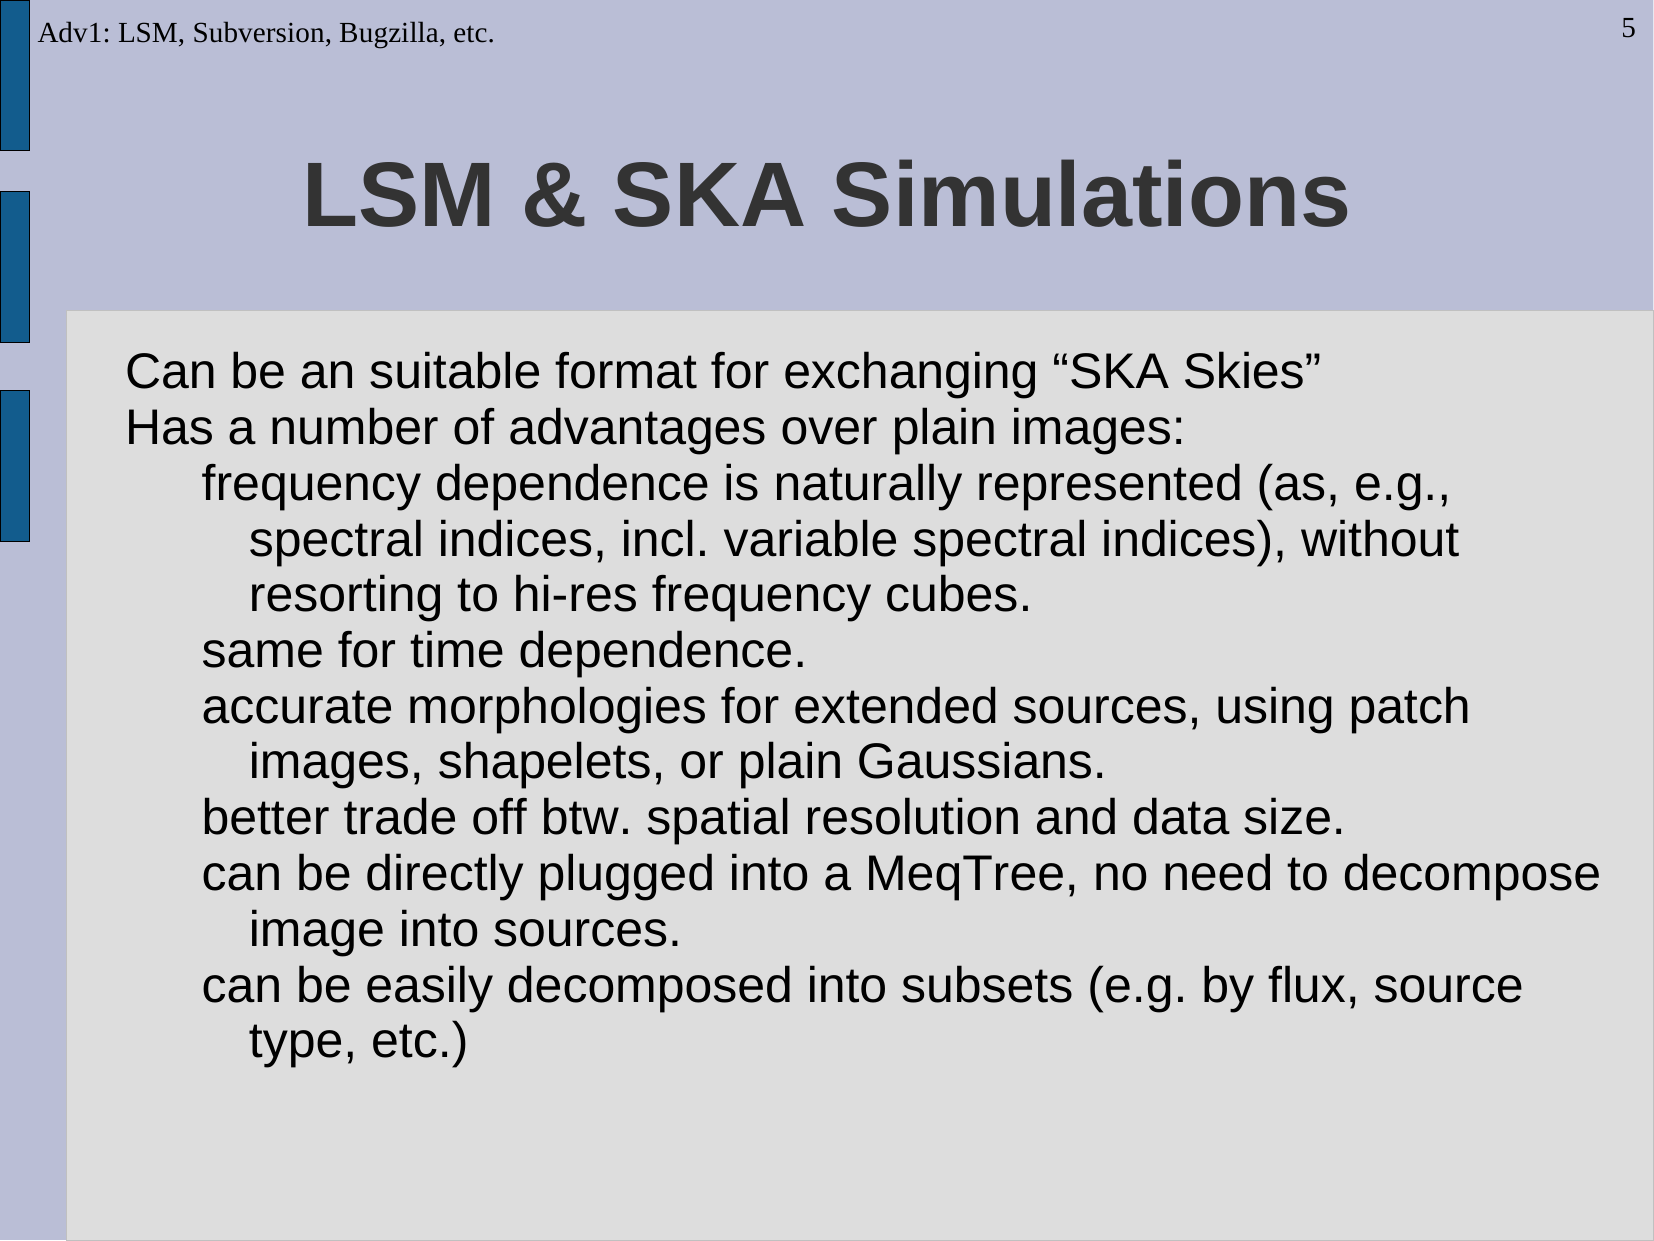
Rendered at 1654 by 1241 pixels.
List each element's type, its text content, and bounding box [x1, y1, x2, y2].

list Can be an suitable format for exchanging “SKA Skies” Has a number of advantages over plain images: frequency dependence is naturally represented (as, e.g., spectral indices, incl. variable spectral indices), without resorting to hi-res frequency cubes. same for time dependence. accurate morphologies for extended sources, using patch images, shapelets, or plain Gaussians. better trade off btw. spatial resolution and data size. can be directly plugged into a MeqTree, no need to decompose image into sources. can be easily decomposed into subsets (e.g. by flux, source type, etc.) [107, 343, 1606, 1125]
title LSM & SKA Simulations [121, 91, 1534, 299]
